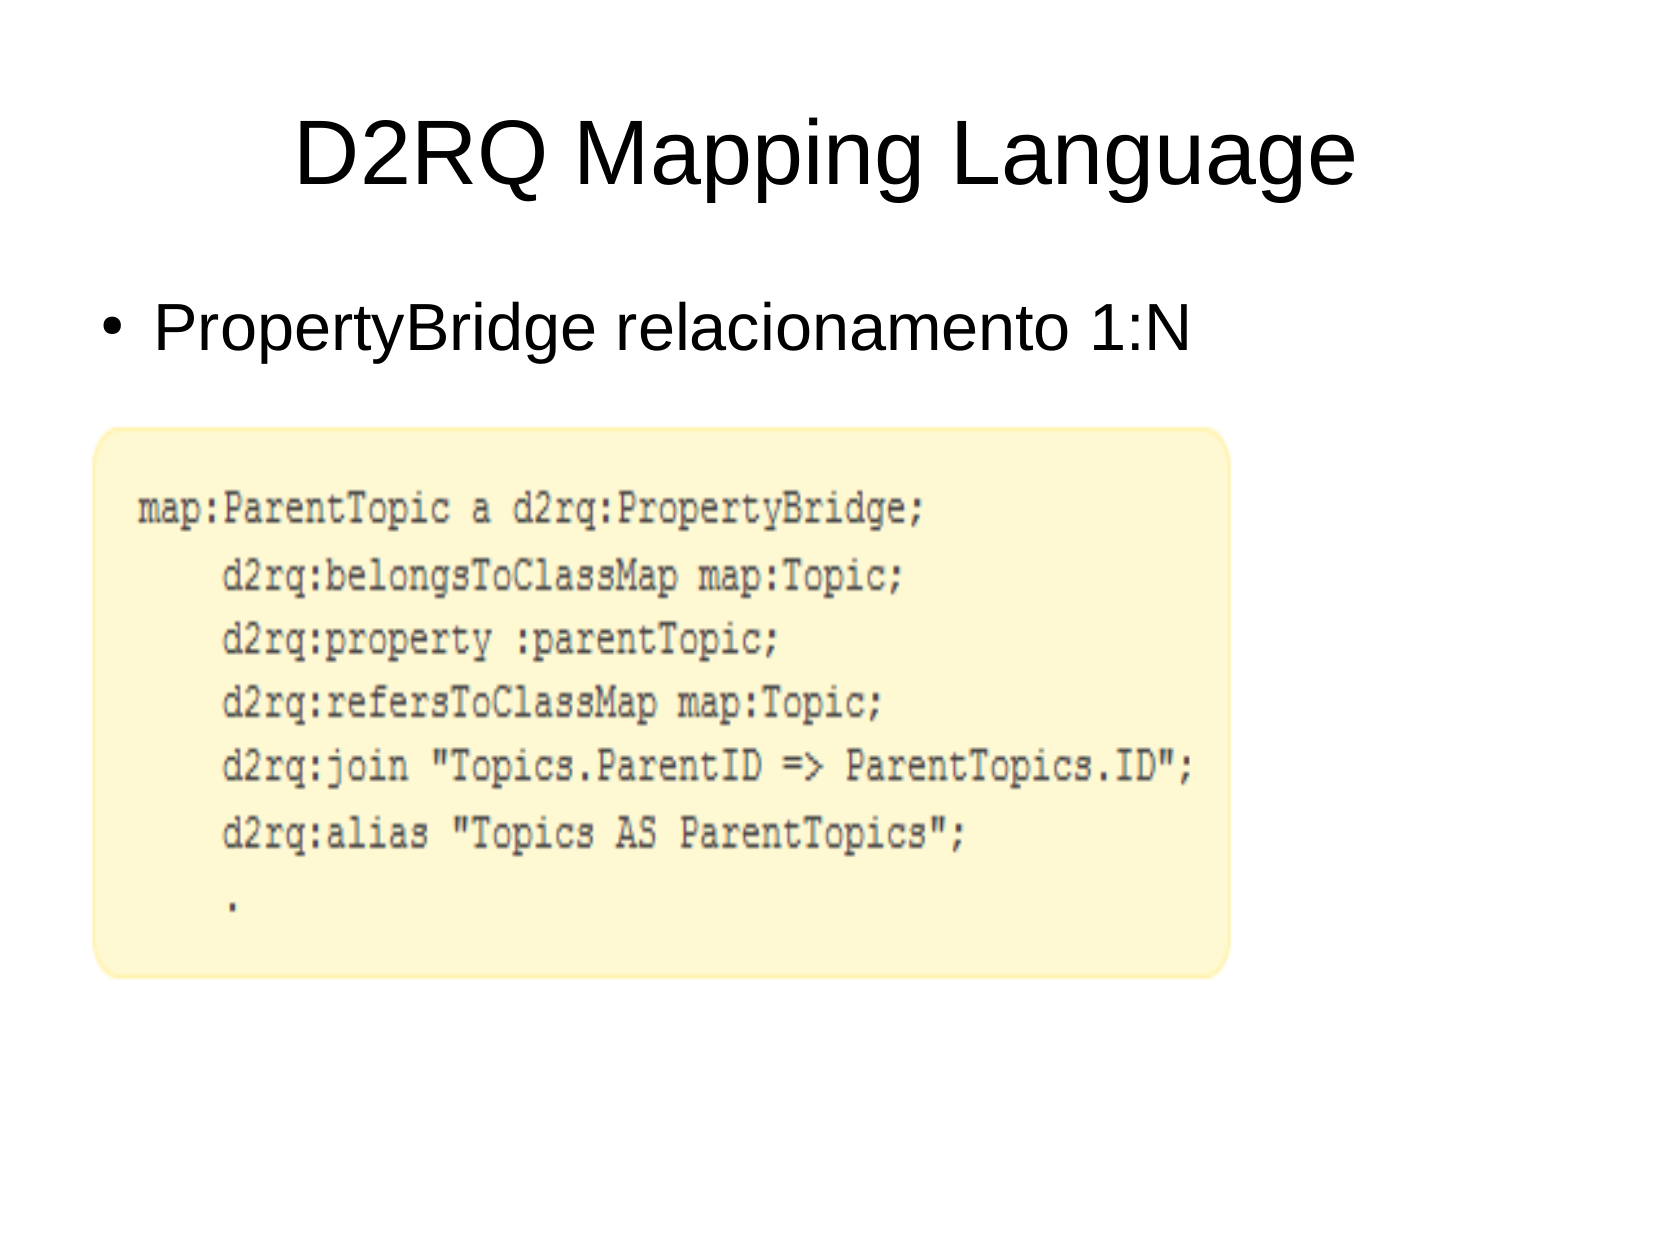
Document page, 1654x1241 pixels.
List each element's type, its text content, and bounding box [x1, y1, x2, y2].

list PropertyBridge relacionamento 1:N [82, 290, 1571, 1094]
title D2RQ Mapping Language [82, 56, 1571, 250]
picture [88, 413, 1247, 993]
